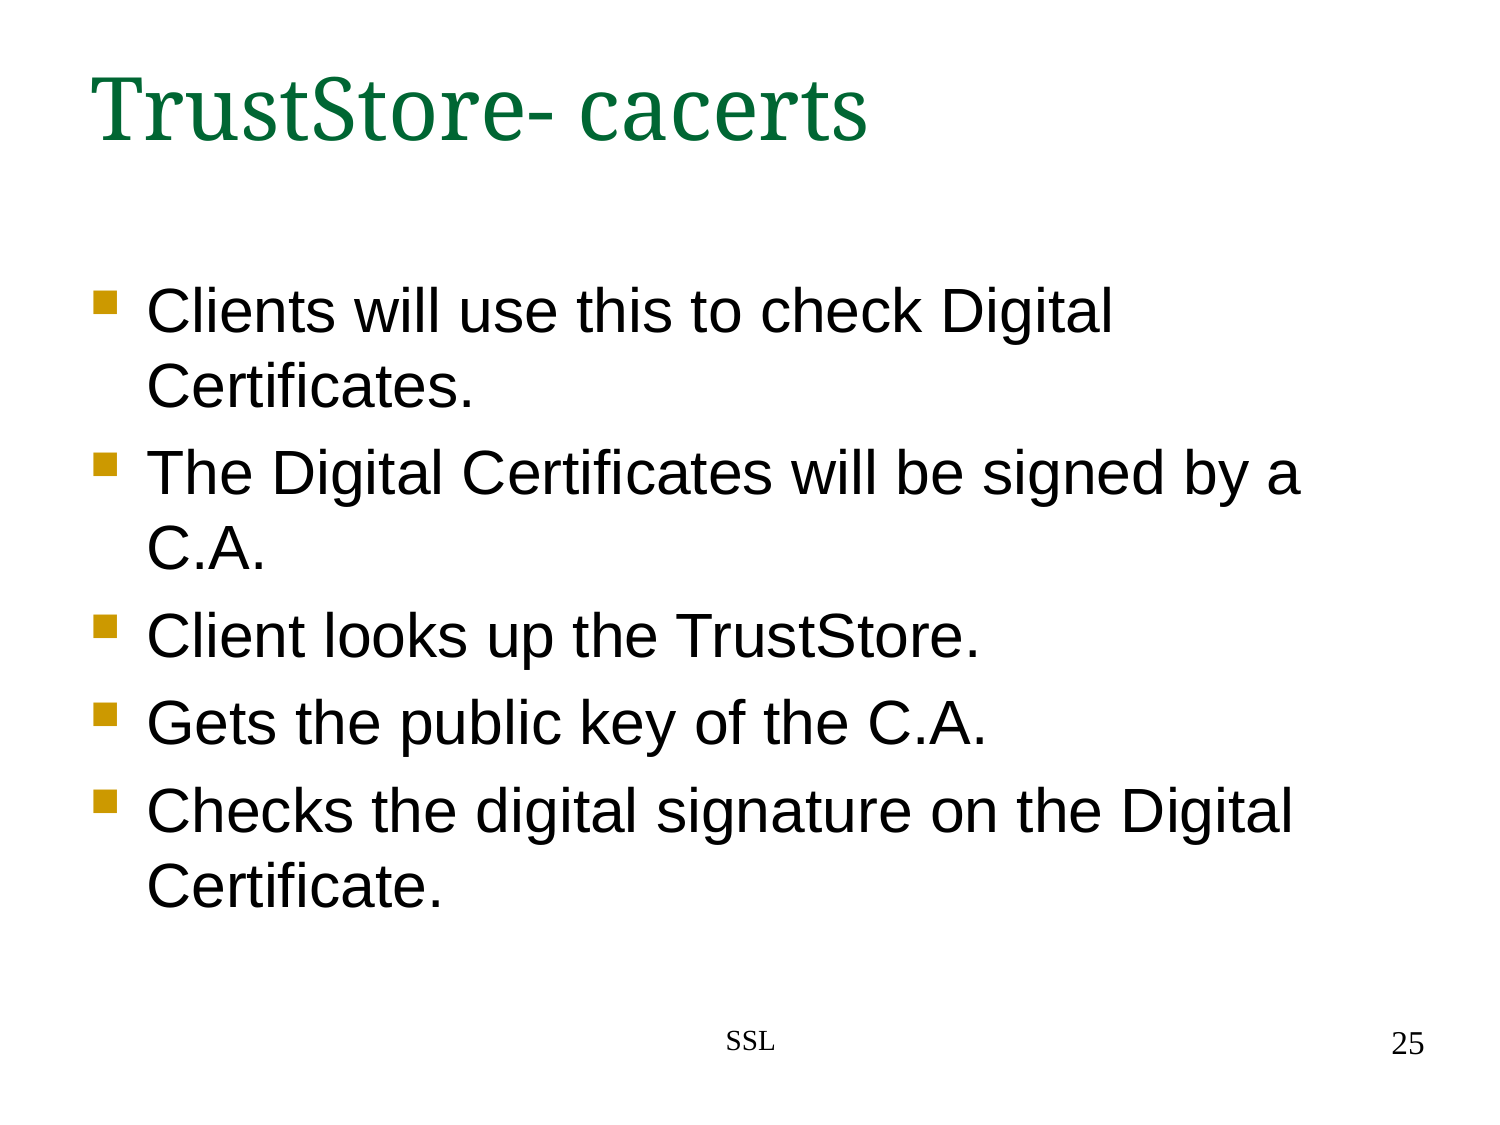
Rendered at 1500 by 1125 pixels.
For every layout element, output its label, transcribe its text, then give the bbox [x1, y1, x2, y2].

title TrustStore- cacerts [75, 45, 1425, 233]
list Clients will use this to check Digital Certificates. The Digital Certificates will be signed by a C.A. Client looks up the TrustStore. Gets the public key of the C.A. Checks the digital signature on the Digital Certificate. [75, 262, 1425, 1006]
